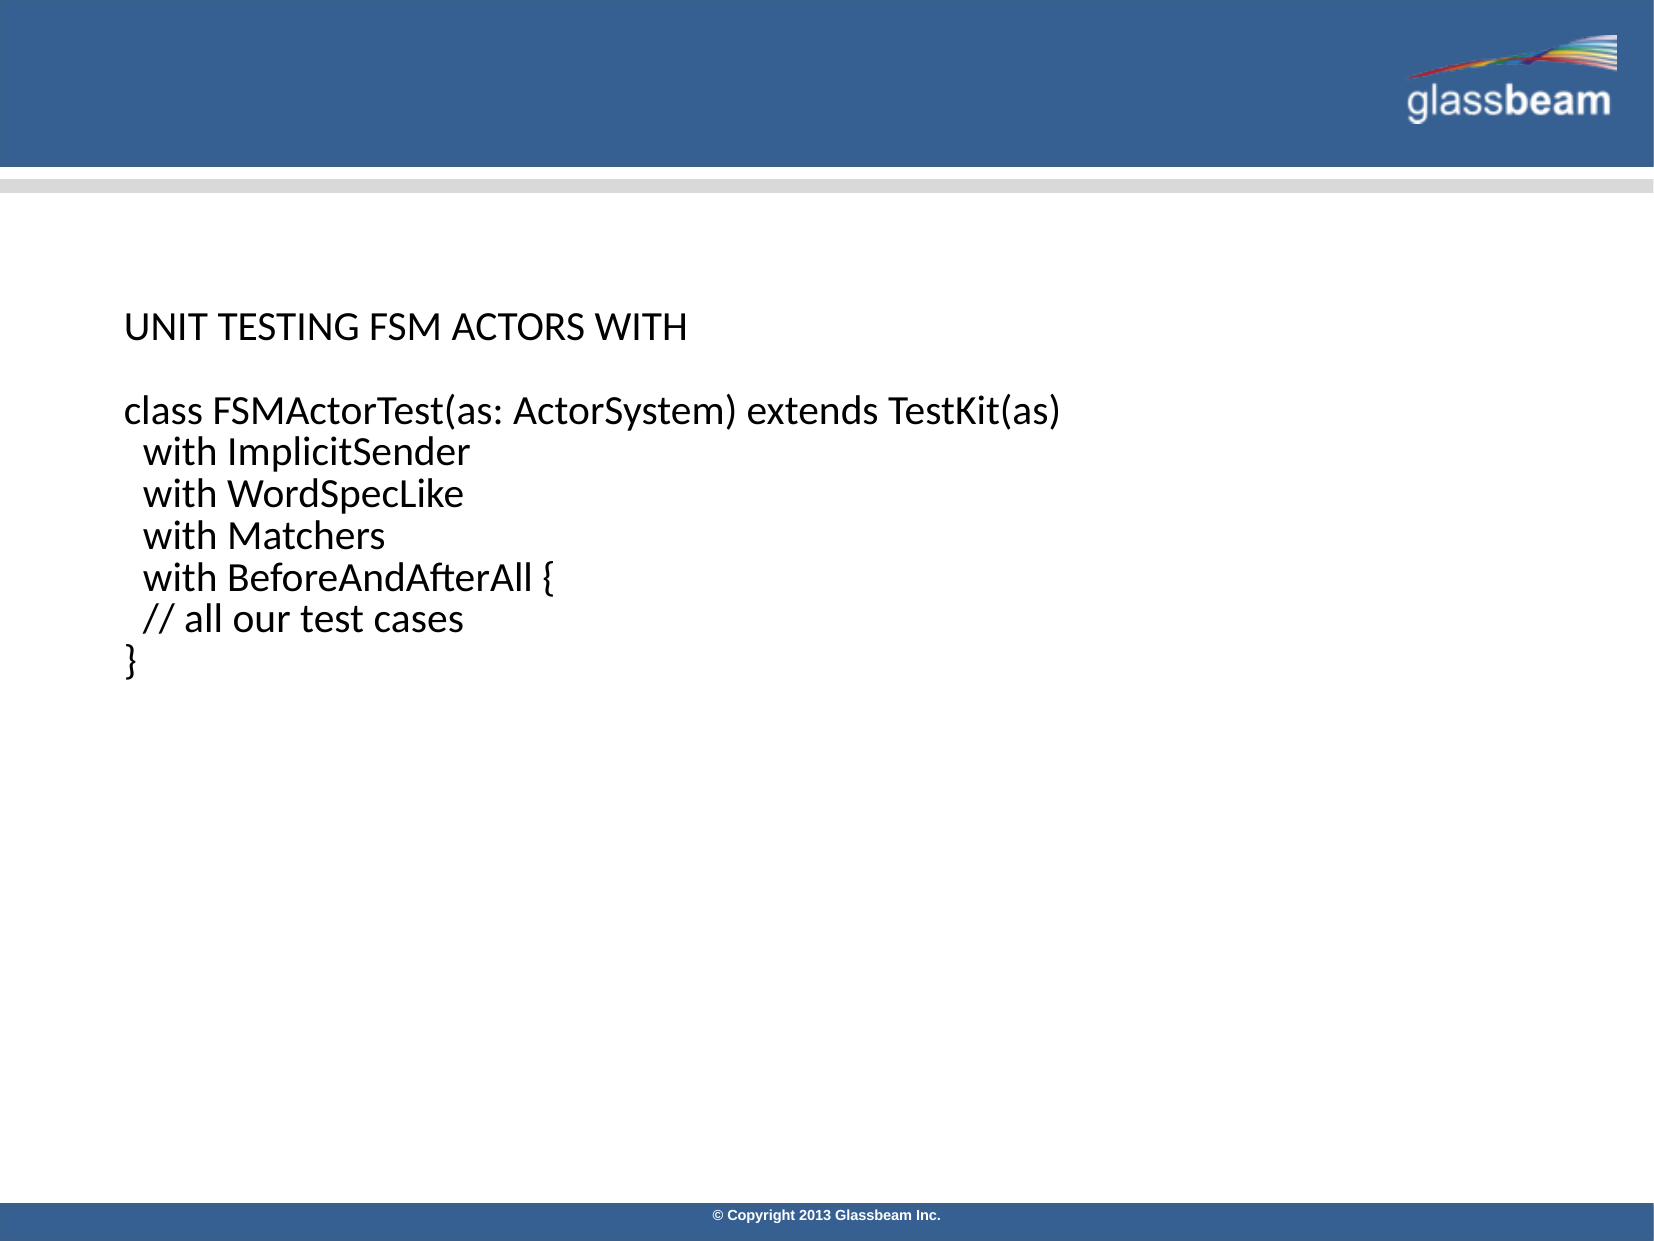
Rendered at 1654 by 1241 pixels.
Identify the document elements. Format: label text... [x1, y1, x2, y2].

picture [1405, 35, 1617, 124]
title UNIT TESTING FSM ACTORS WITH class FSMActorTest(as: ActorSystem) extends TestKit(as) with ImplicitSender with WordSpecLike with Matchers with BeforeAndAfterAll { // all our test cases } [124, 274, 1530, 763]
